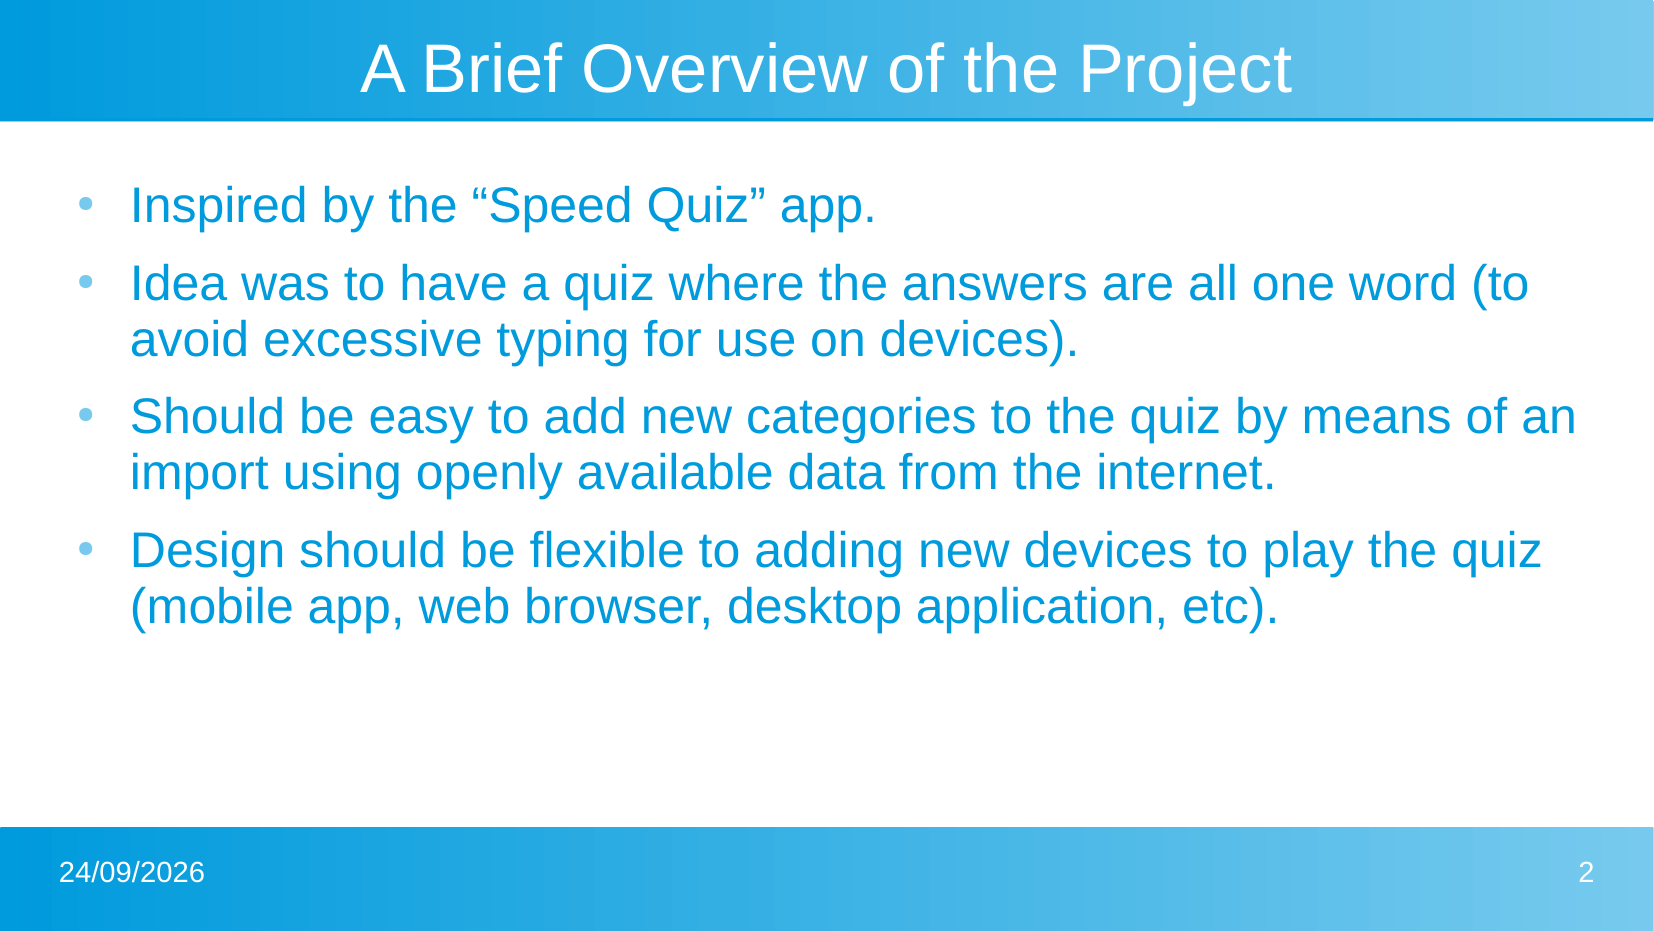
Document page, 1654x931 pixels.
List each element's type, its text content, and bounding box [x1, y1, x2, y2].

list Inspired by the “Speed Quiz” app. Idea was to have a quiz where the answers are all one word (to avoid excessive typing for use on devices). Should be easy to add new categories to the quiz by means of an import using openly available data from the internet. Design should be flexible to adding new devices to play the quiz (mobile app, web browser, desktop application, etc). [59, 177, 1595, 768]
title A Brief Overview of the Project [59, 29, 1595, 108]
